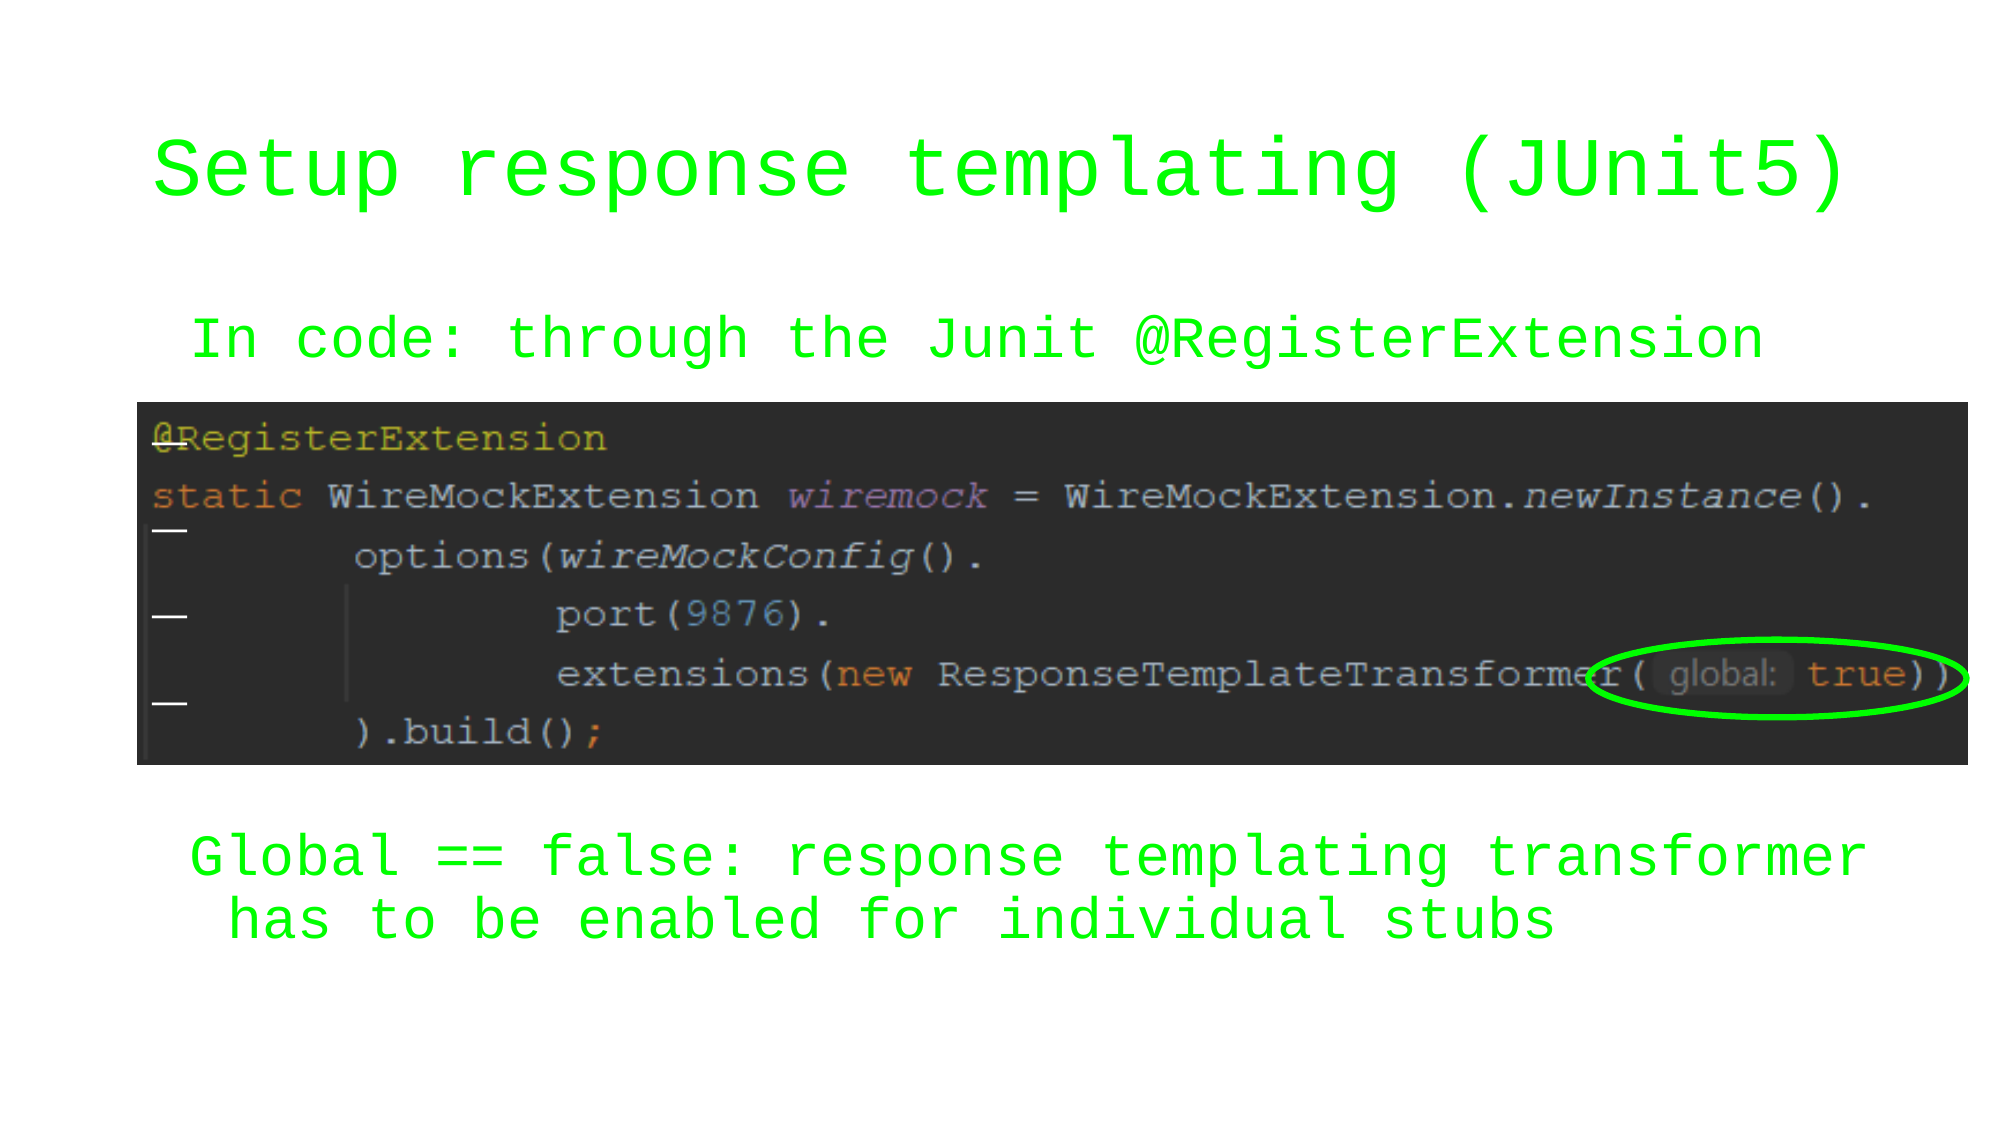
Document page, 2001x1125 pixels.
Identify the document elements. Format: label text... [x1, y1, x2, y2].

list In code: through the Junit @RegisterExtension Global == false: response templating transformer has to be enabled for individual stubs [1592, 643, 1963, 714]
list In code: through the Junit @RegisterExtension Global == false: response templating transformer has to be enabled for individual stubs [137, 299, 1966, 1014]
title Setup response templating (JUnit5) [137, 59, 1966, 278]
